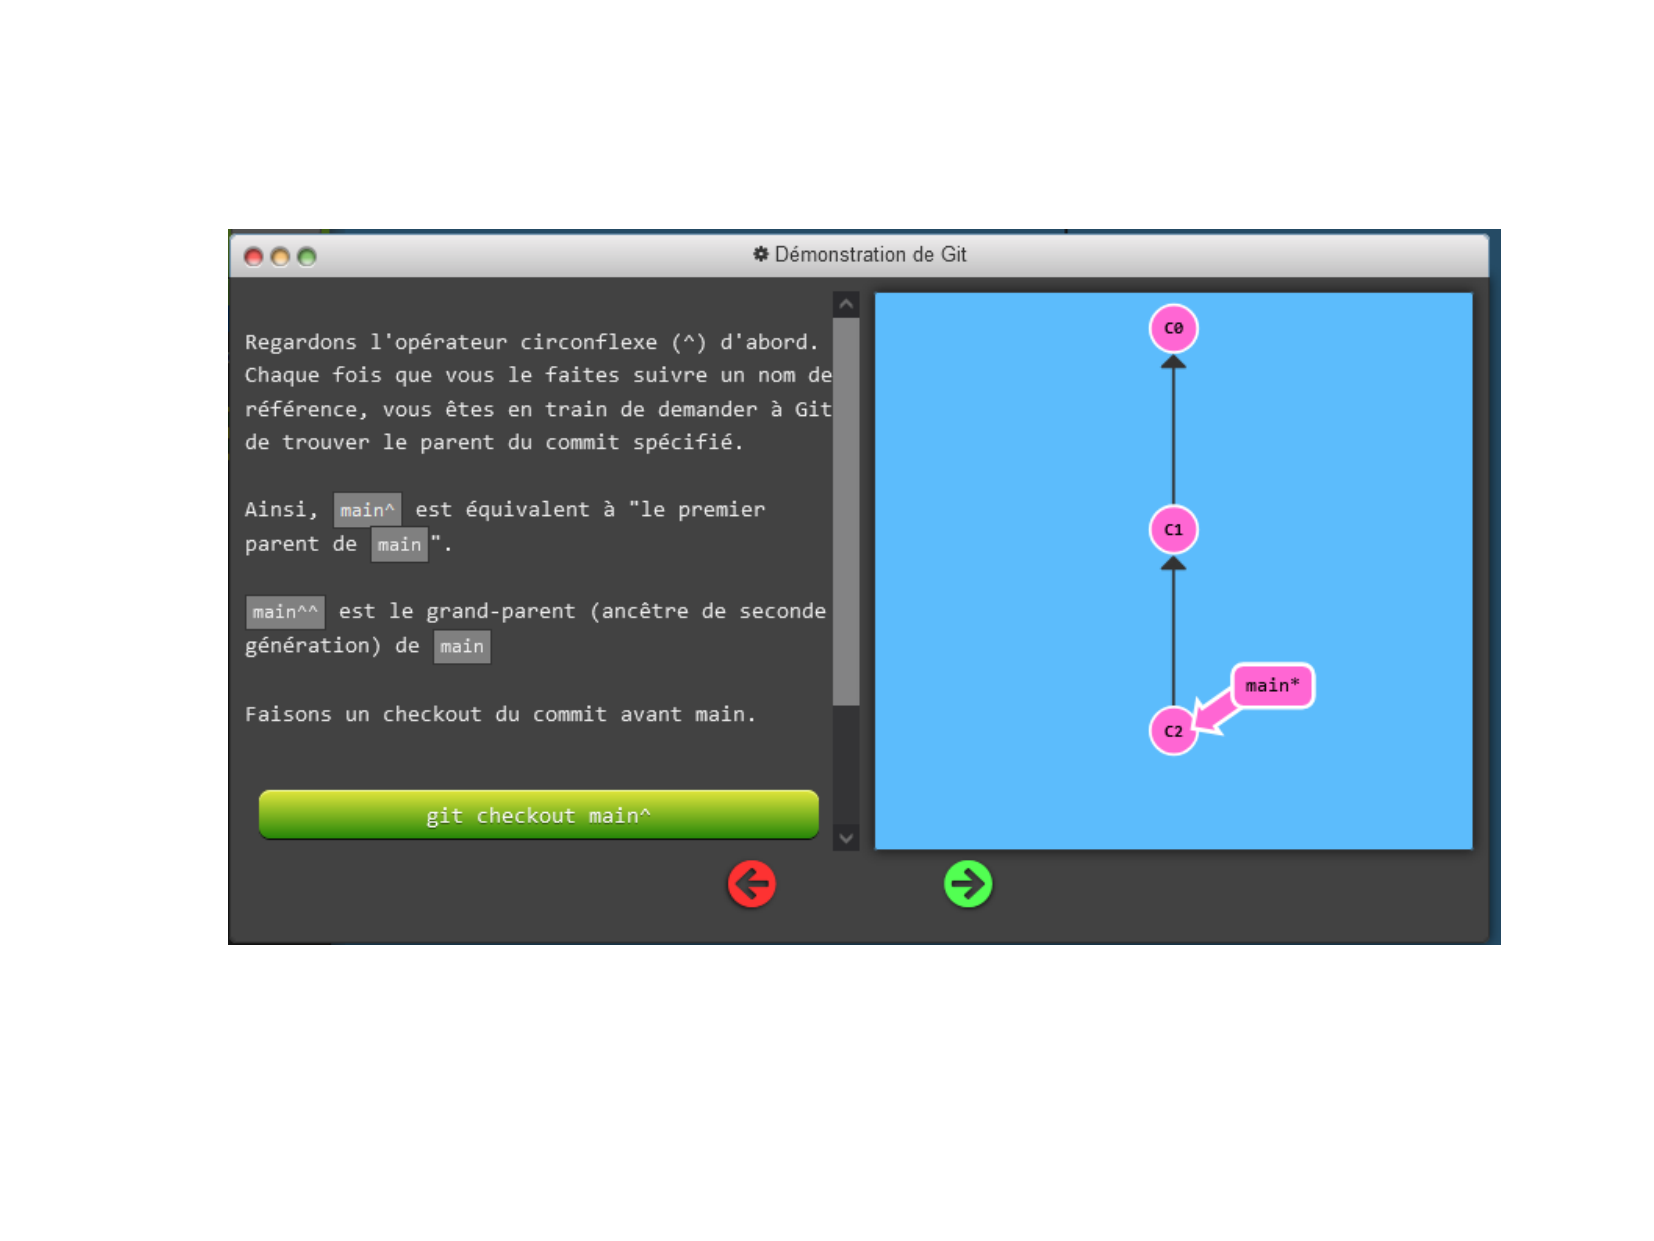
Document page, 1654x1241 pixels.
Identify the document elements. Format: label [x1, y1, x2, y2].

picture [228, 229, 1501, 945]
